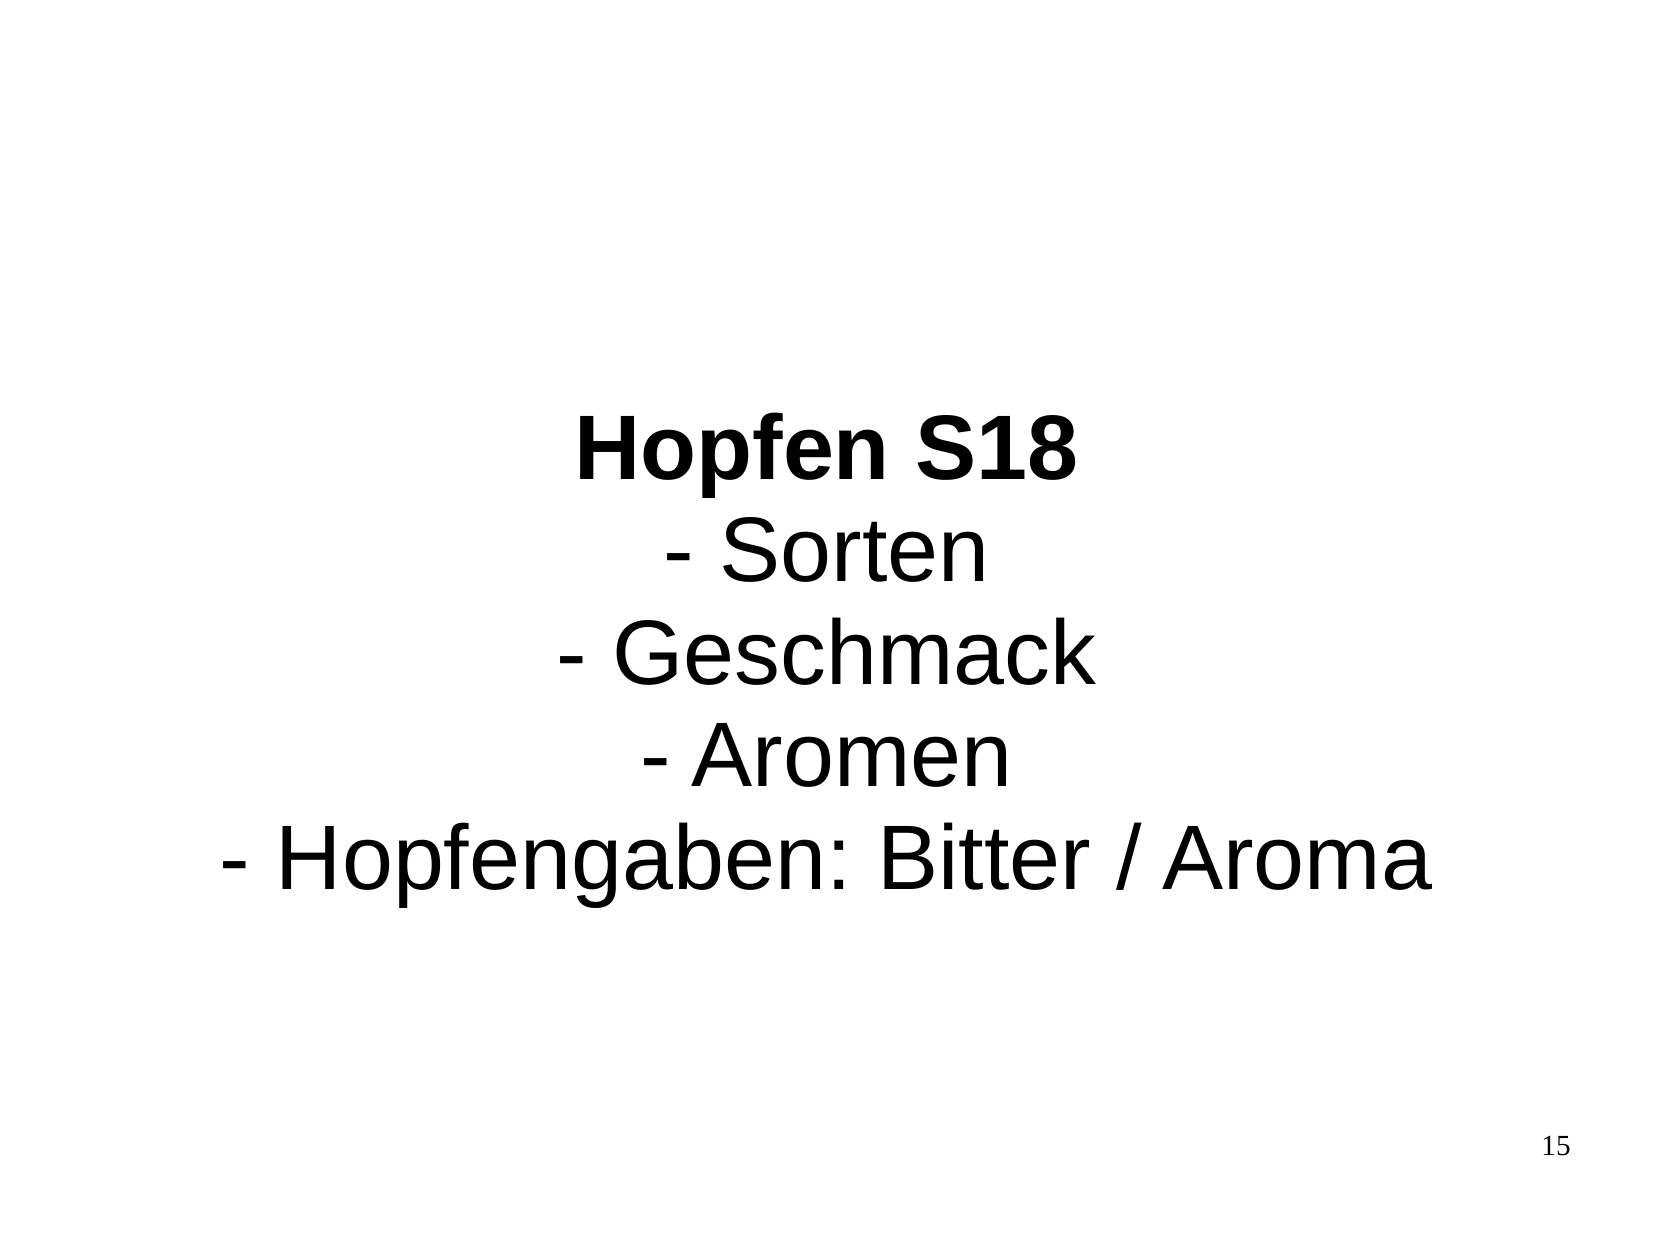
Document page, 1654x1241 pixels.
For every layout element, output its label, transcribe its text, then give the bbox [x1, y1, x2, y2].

title Hopfen S18 - Sorten - Geschmack - Aromen - Hopfengaben: Bitter / Aroma [82, 396, 1571, 909]
